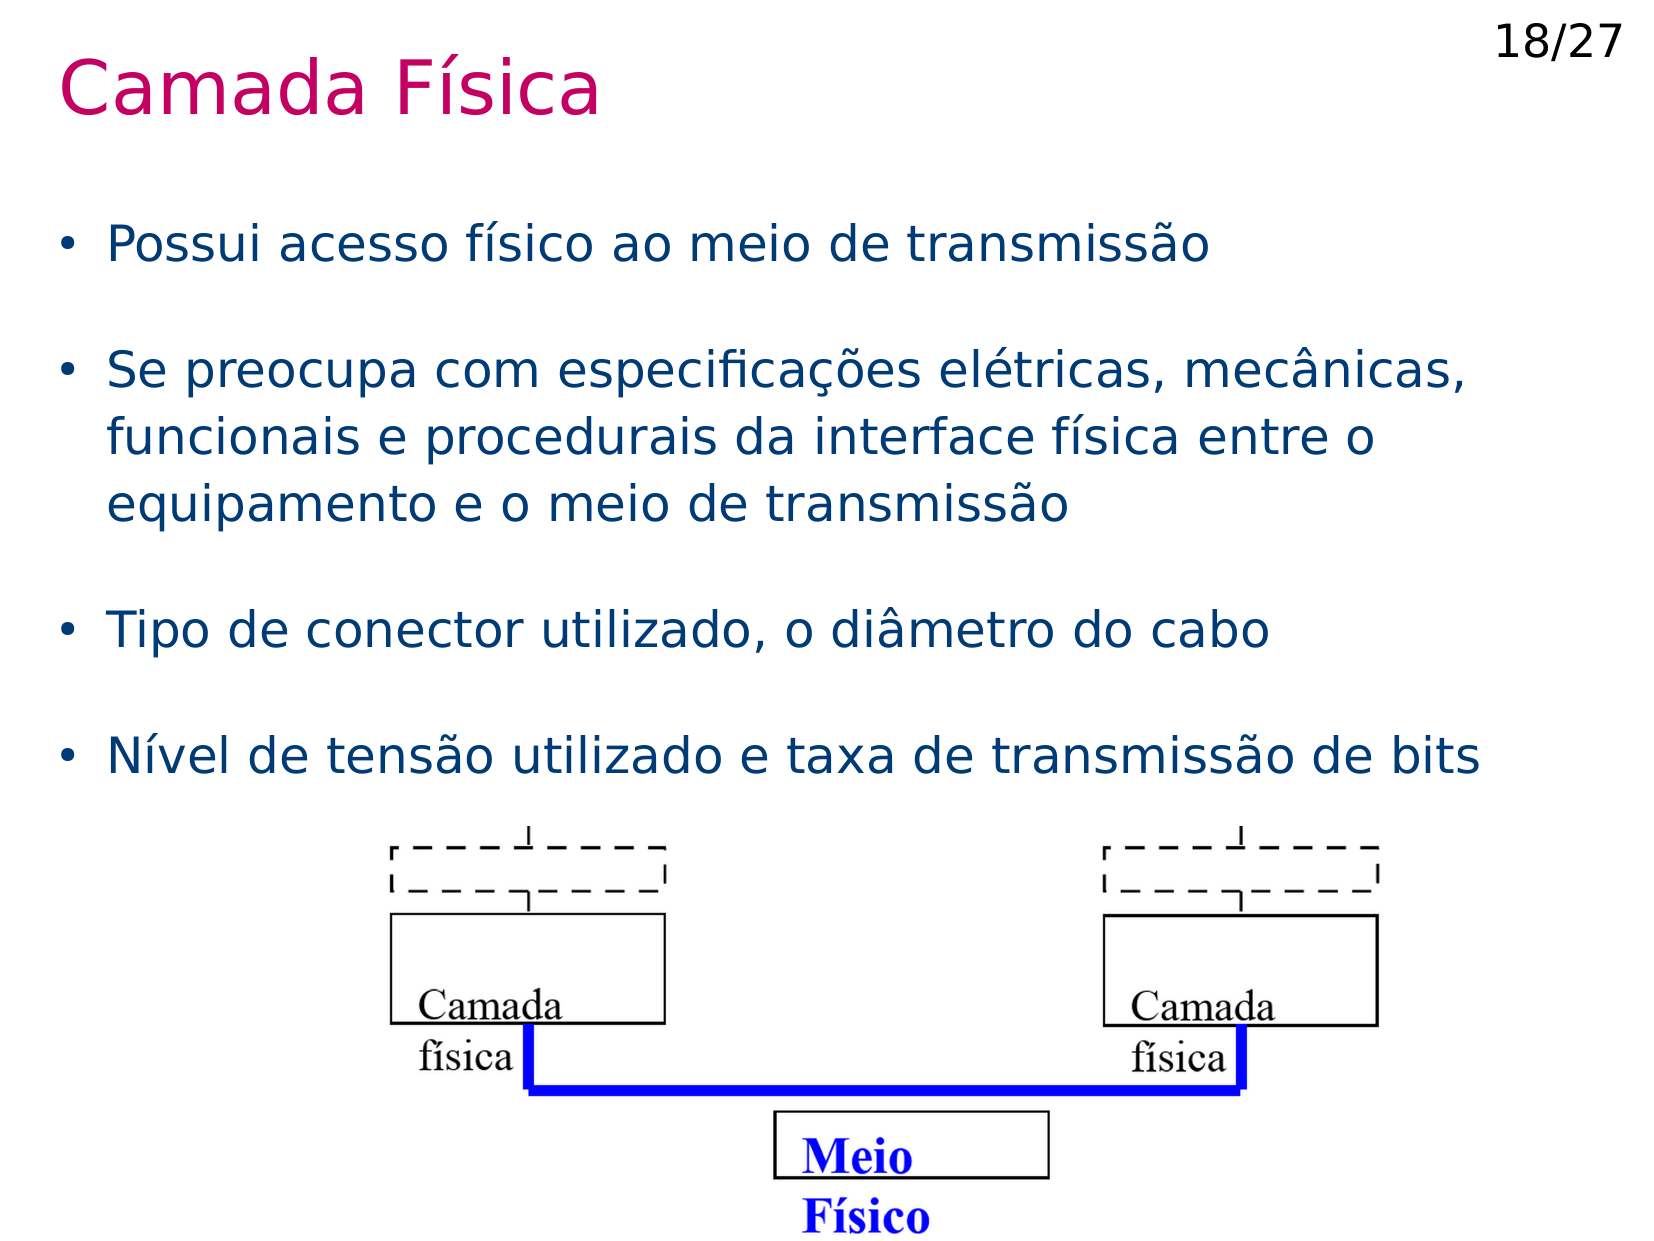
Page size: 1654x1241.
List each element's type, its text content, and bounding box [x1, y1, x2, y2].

title Camada Física [59, 29, 1625, 148]
list Possui acesso físico ao meio de transmissão Se preocupa com especificações elétricas, mecânicas, funcionais e procedurais da interface física entre o equipamento e o meio de transmissão Tipo de conector utilizado, o diâmetro do cabo Nível de tensão utilizado e taxa de transmissão de bits [59, 206, 1625, 1211]
picture [382, 826, 1388, 1235]
